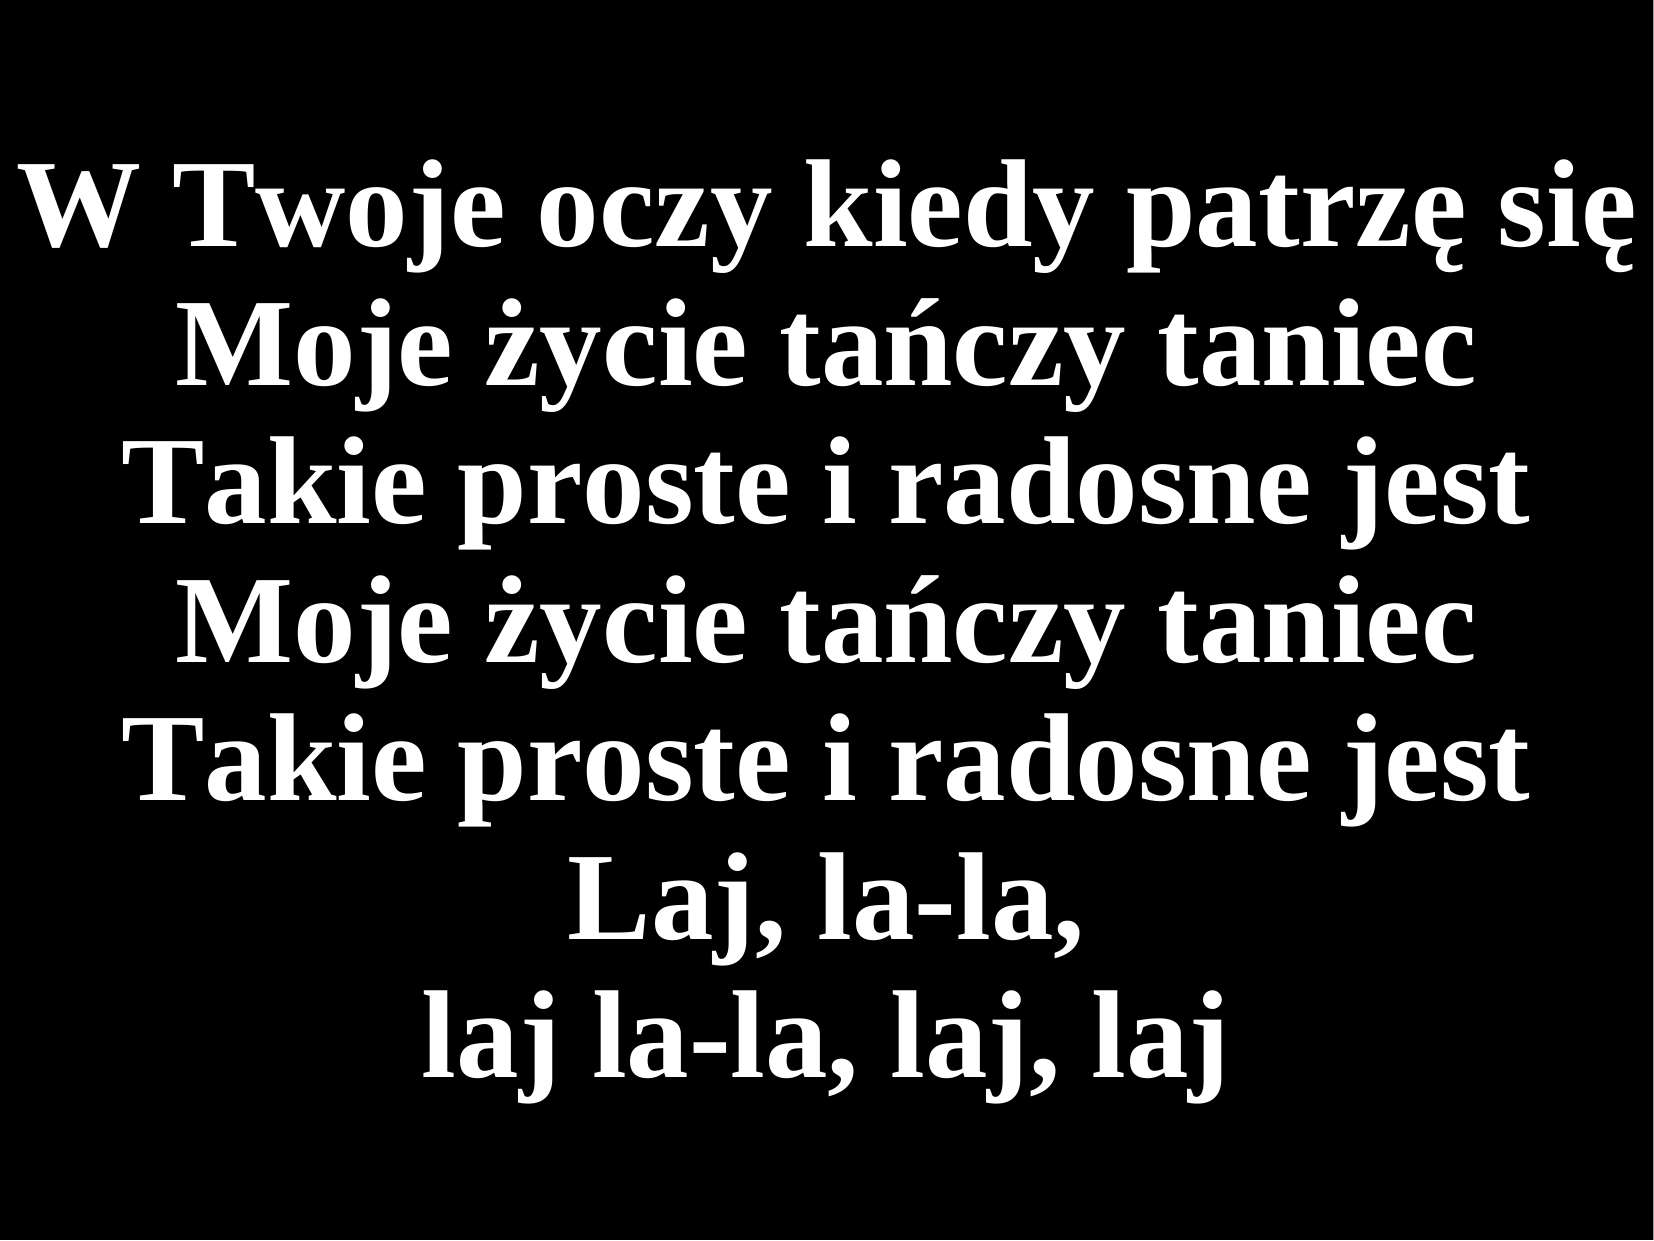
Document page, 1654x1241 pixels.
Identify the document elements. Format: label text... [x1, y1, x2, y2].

title W Twoje oczy kiedy patrzę się Moje życie tańczy taniec Takie proste i radosne jest Moje życie tańczy taniec Takie proste i radosne jest Laj, la-la, laj la-la, laj, laj [0, 0, 1654, 1240]
